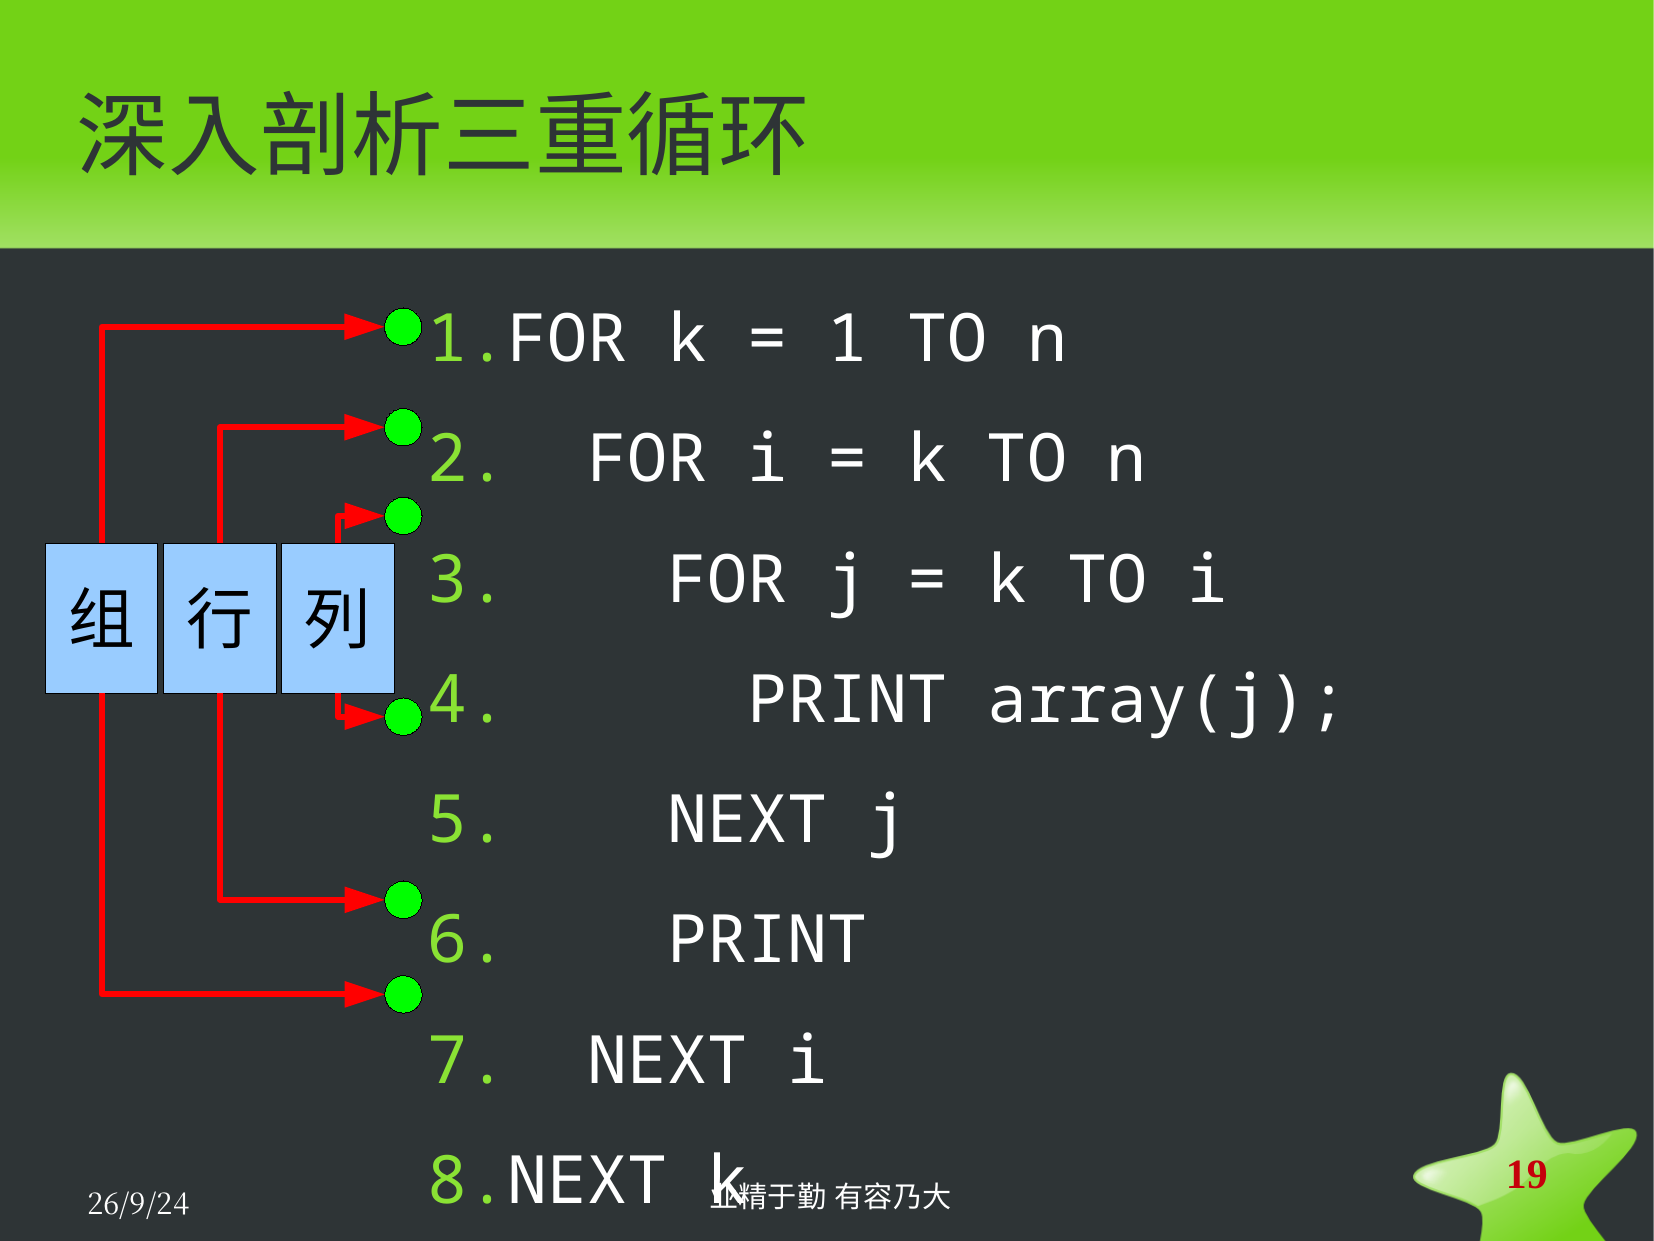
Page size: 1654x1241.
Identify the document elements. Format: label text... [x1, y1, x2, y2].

text_box [384, 497, 423, 535]
text_box [384, 697, 423, 736]
text_box [384, 880, 423, 919]
picture [0, 0, 1654, 1241]
text_box [384, 307, 422, 346]
text_box 列 [281, 543, 395, 694]
title 深入剖析三重循环 [76, 29, 1565, 237]
text_box [384, 408, 423, 446]
text_box 行 [163, 543, 277, 694]
list FOR k = 1 TO n FOR i = k TO n FOR j = k TO i PRINT array(j); NEXT j PRINT NEXT i NEXT k [391, 290, 1388, 1109]
text_box [384, 975, 423, 1014]
text_box 组 [45, 543, 158, 694]
